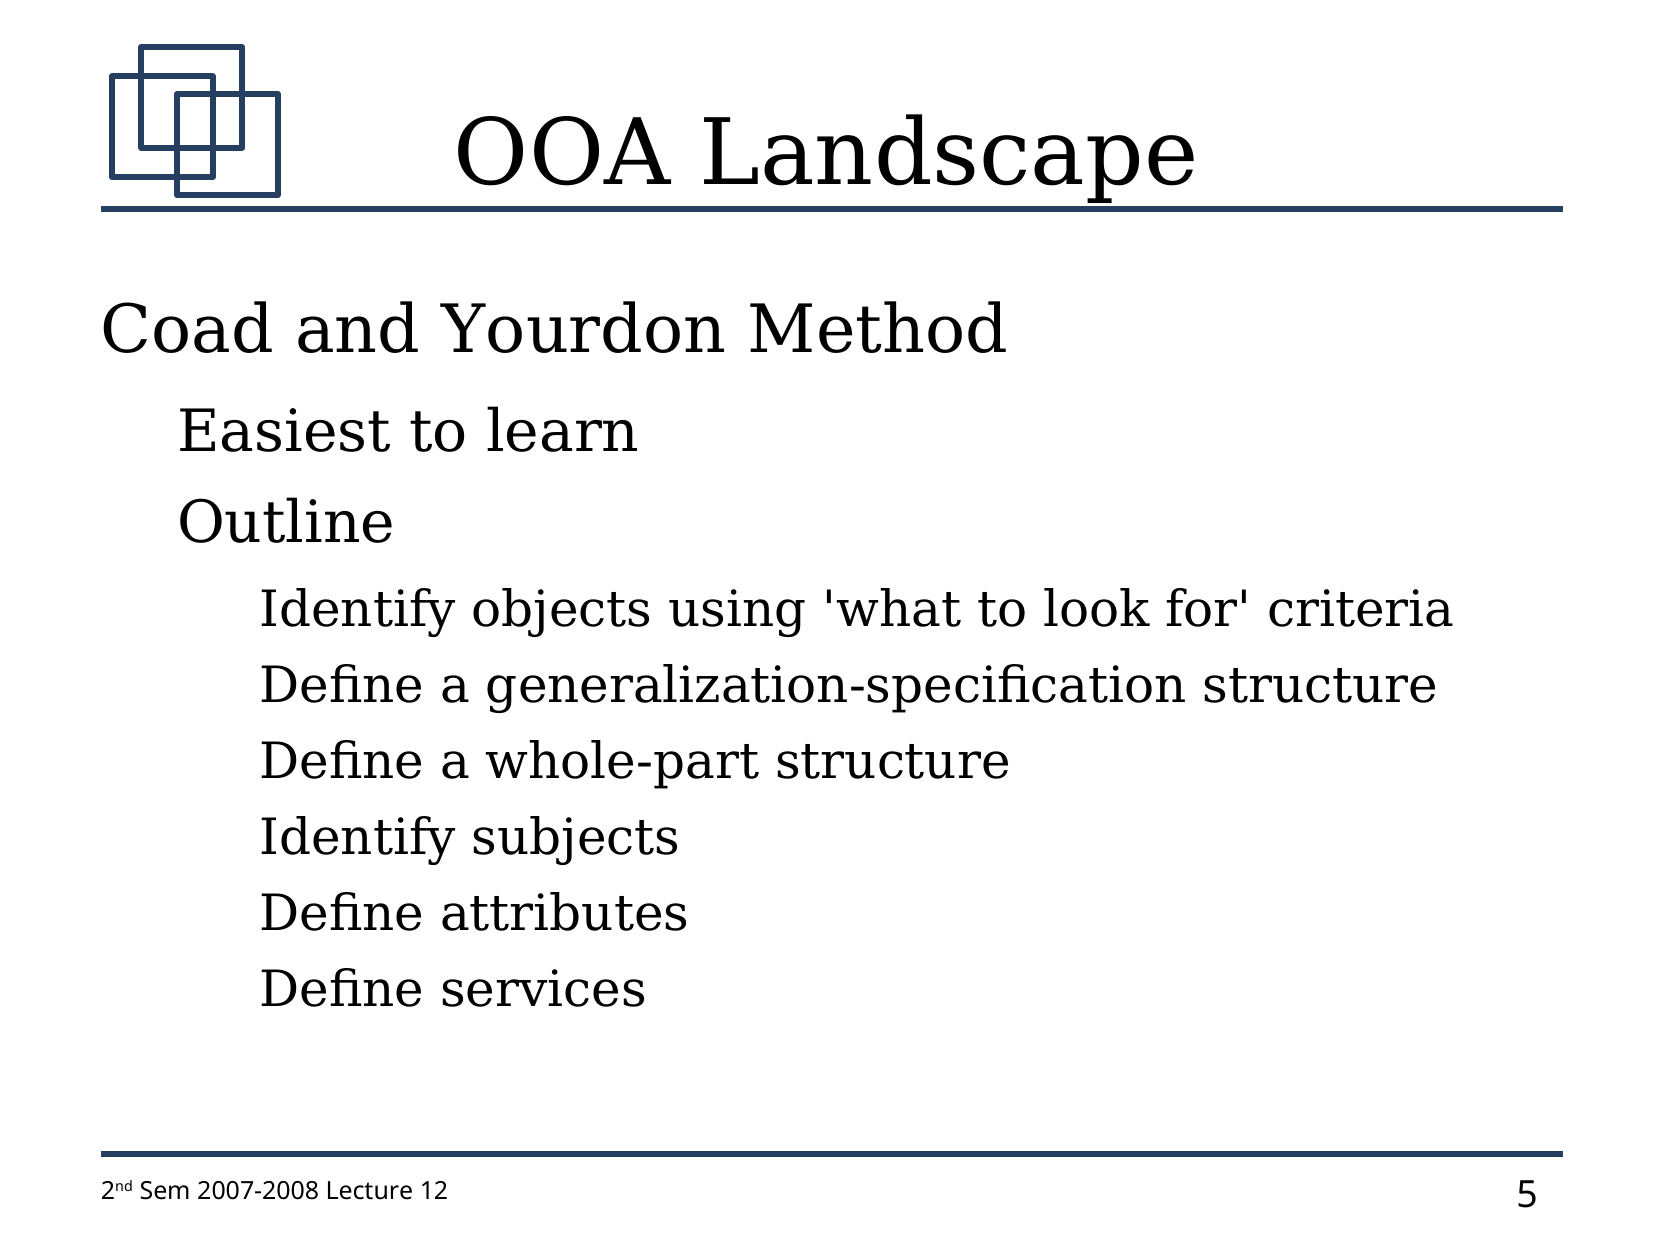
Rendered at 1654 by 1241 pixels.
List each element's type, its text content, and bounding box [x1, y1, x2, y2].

list Coad and Yourdon Method Easiest to learn Outline Identify objects using 'what to look for' criteria Define a generalization-specification structure Define a whole-part structure Identify subjects Define attributes Define services [82, 290, 1571, 1109]
title OOA Landscape [82, 49, 1571, 257]
